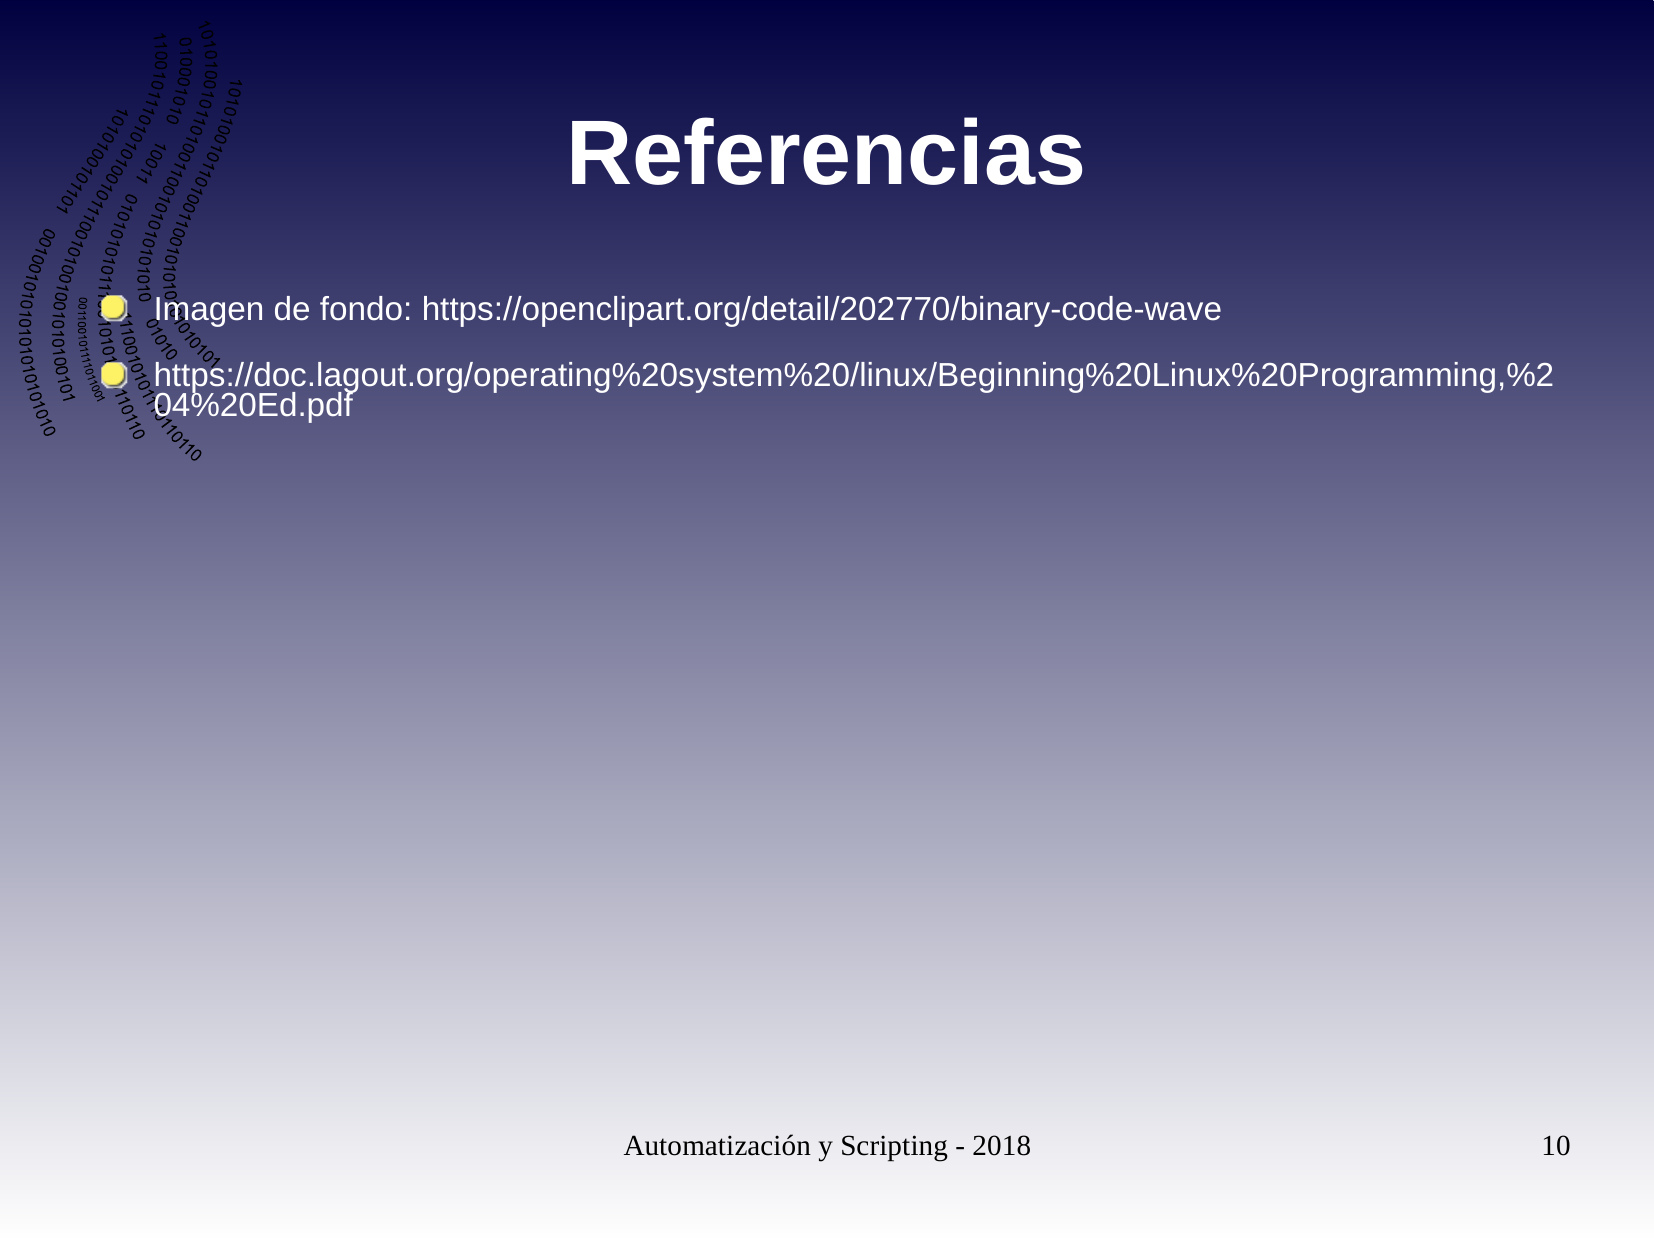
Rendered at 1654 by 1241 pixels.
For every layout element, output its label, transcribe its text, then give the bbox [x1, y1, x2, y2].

title Referencias [82, 49, 1571, 257]
picture [18, 20, 243, 461]
list Imagen de fondo: https://openclipart.org/detail/202770/binary-code-wave https://doc.lagout.org/operating%20system%20/linux/Beginning%20Linux%20Programming,%204%20Ed.pdf [82, 290, 1571, 1010]
